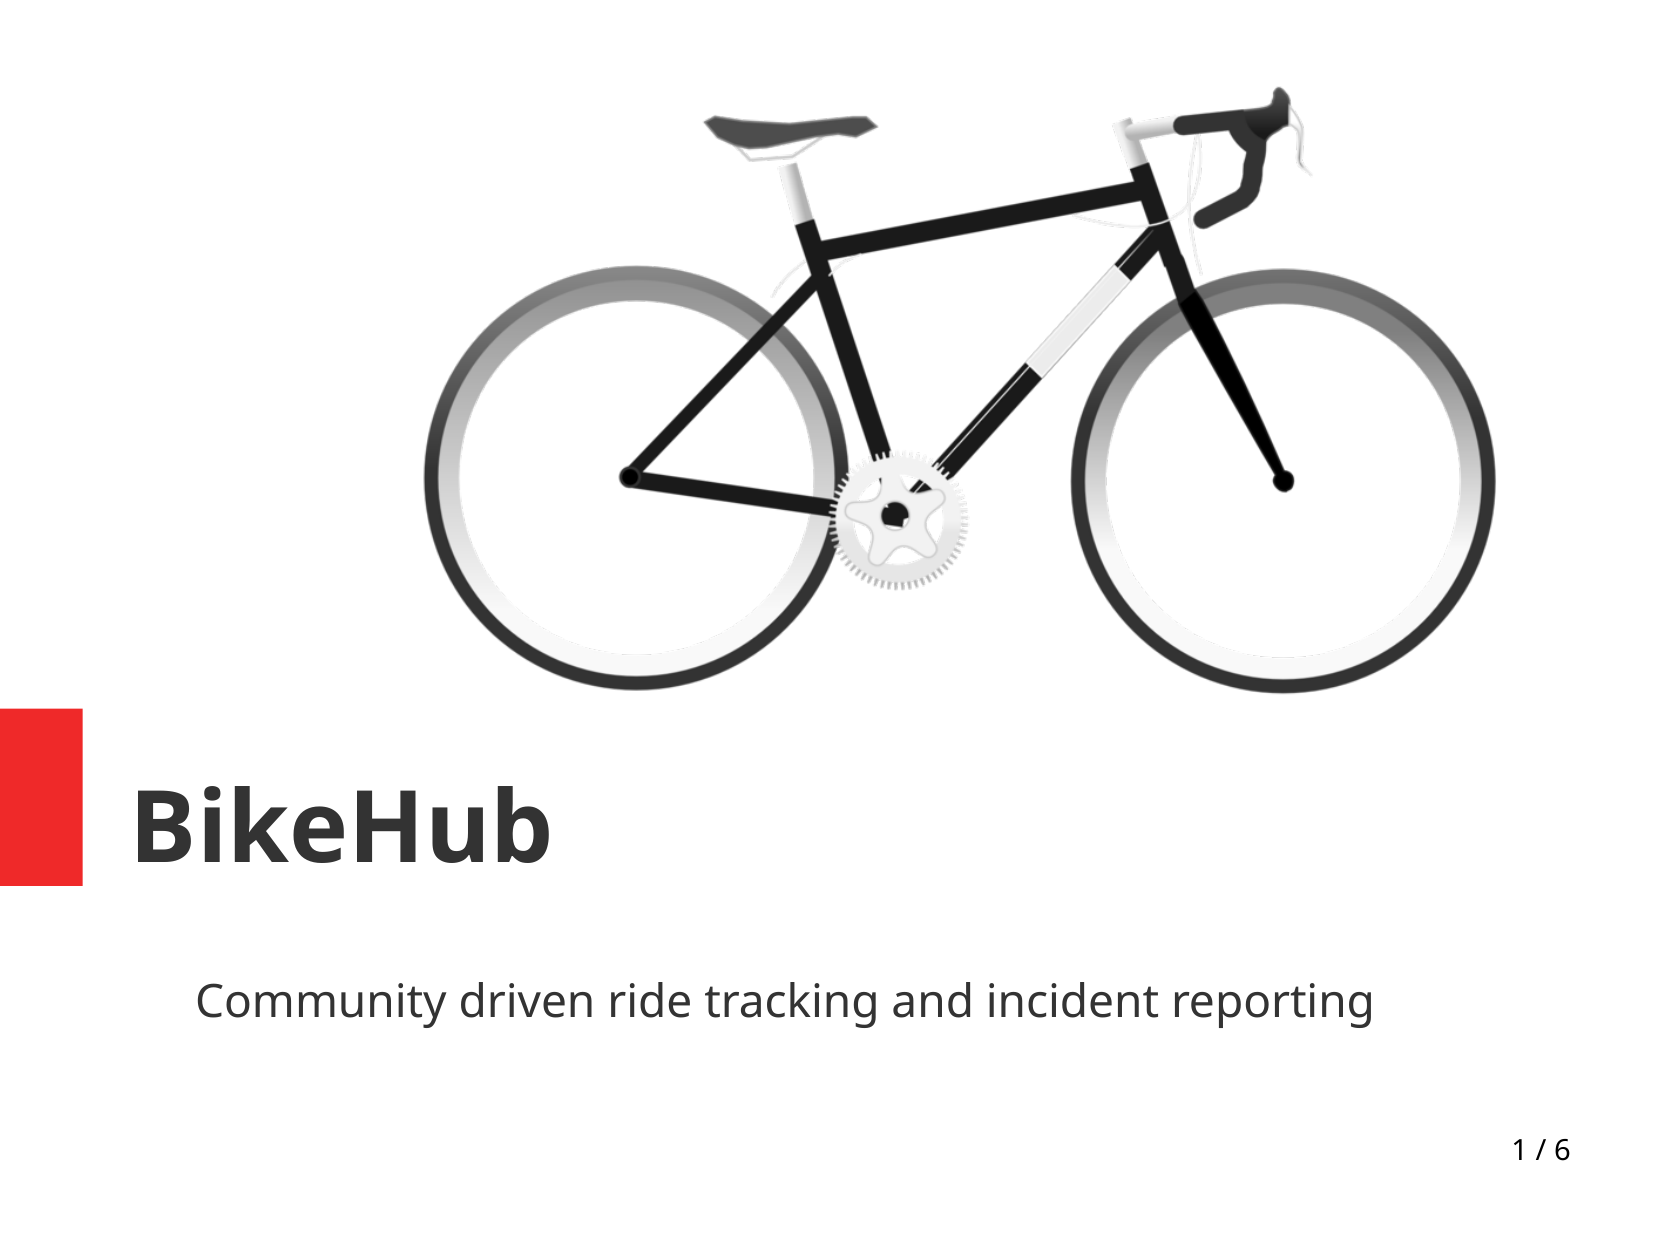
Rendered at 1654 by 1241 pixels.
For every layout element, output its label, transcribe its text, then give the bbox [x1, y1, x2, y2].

list Community driven ride tracking and incident reporting [129, 968, 1471, 1046]
picture [392, 60, 1516, 721]
title BikeHub [129, 705, 1536, 942]
